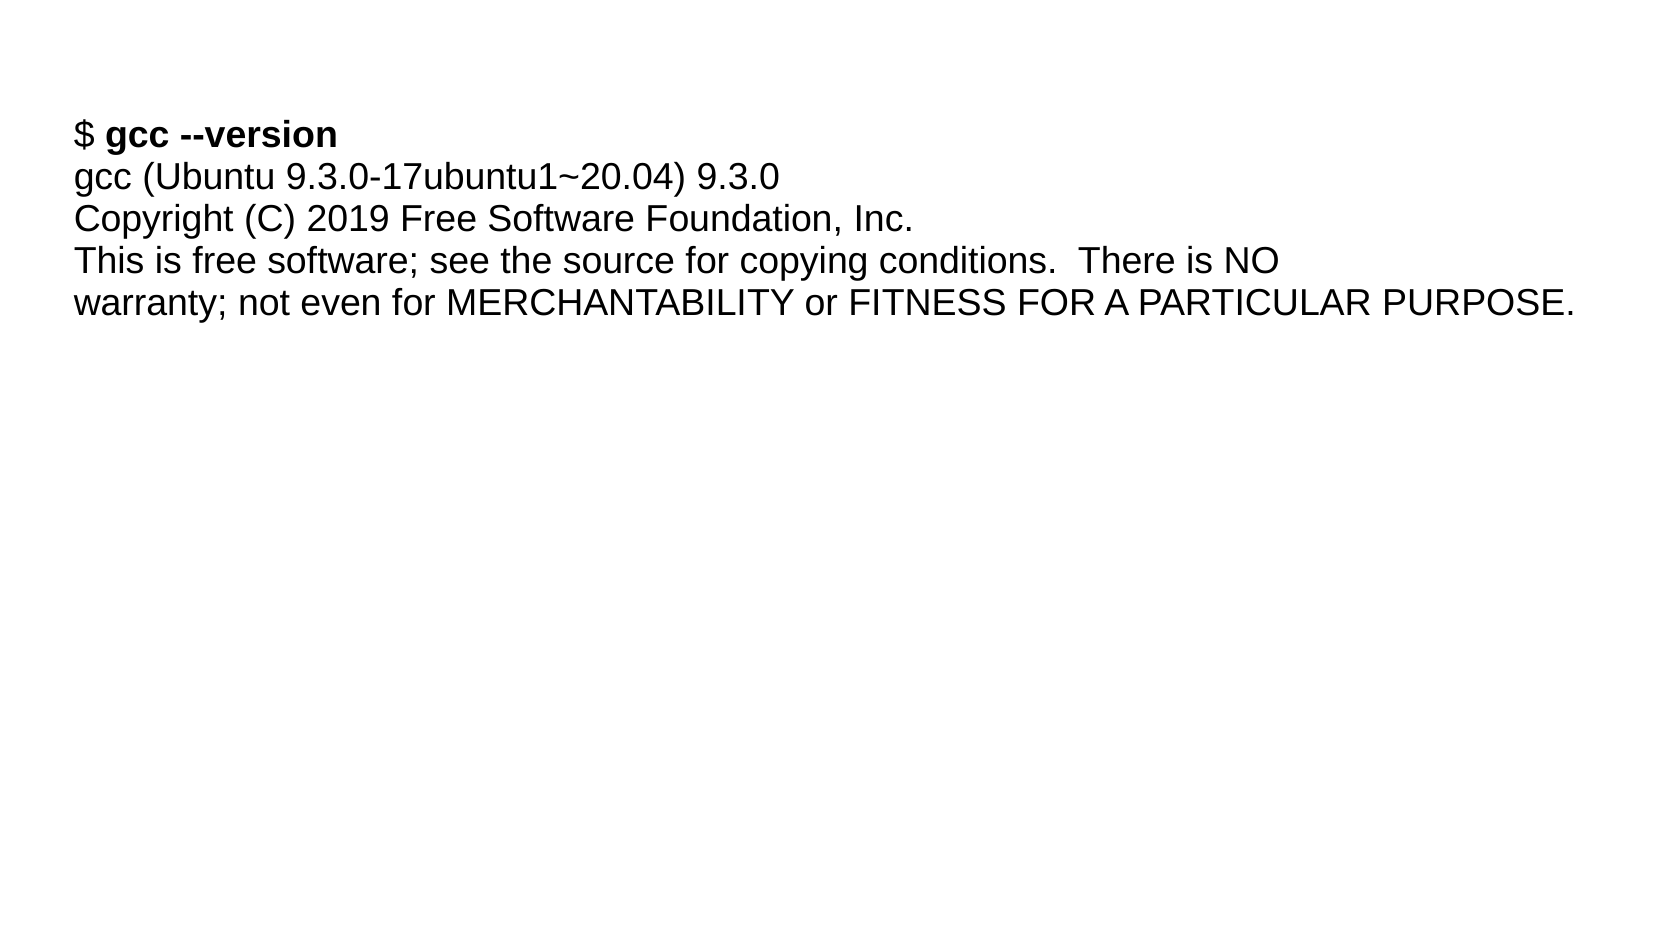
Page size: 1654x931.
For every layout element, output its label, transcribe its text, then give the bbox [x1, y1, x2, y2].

text_box $ gcc --version gcc (Ubuntu 9.3.0-17ubuntu1~20.04) 9.3.0 Copyright (C) 2019 Free Software Foundation, Inc. This is free software; see the source for copying conditions. There is NO warranty; not even for MERCHANTABILITY or FITNESS FOR A PARTICULAR PURPOSE. [59, 106, 1593, 520]
